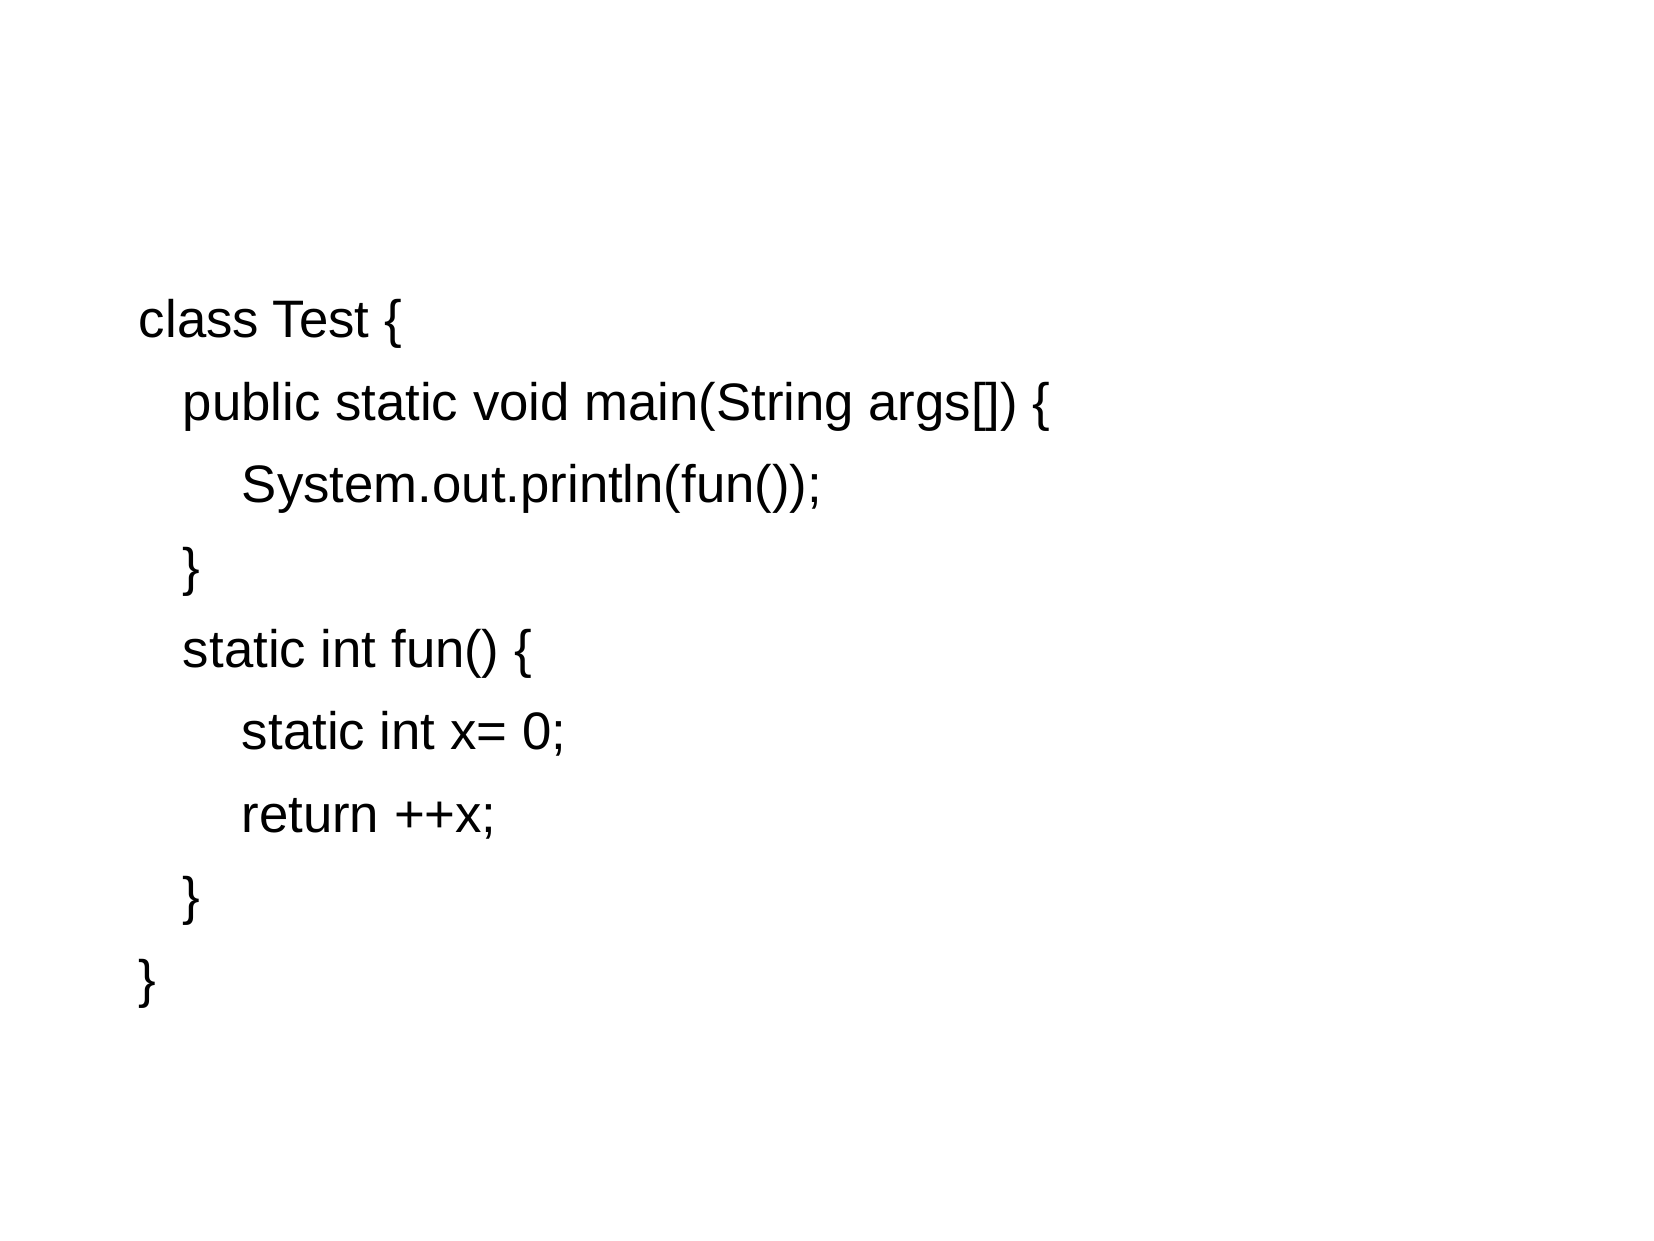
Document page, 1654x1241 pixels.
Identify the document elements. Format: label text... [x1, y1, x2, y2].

list class Test { public static void main(String args[]) { System.out.println(fun()); } static int fun() { static int x= 0; return ++x; } } [82, 290, 1571, 1010]
